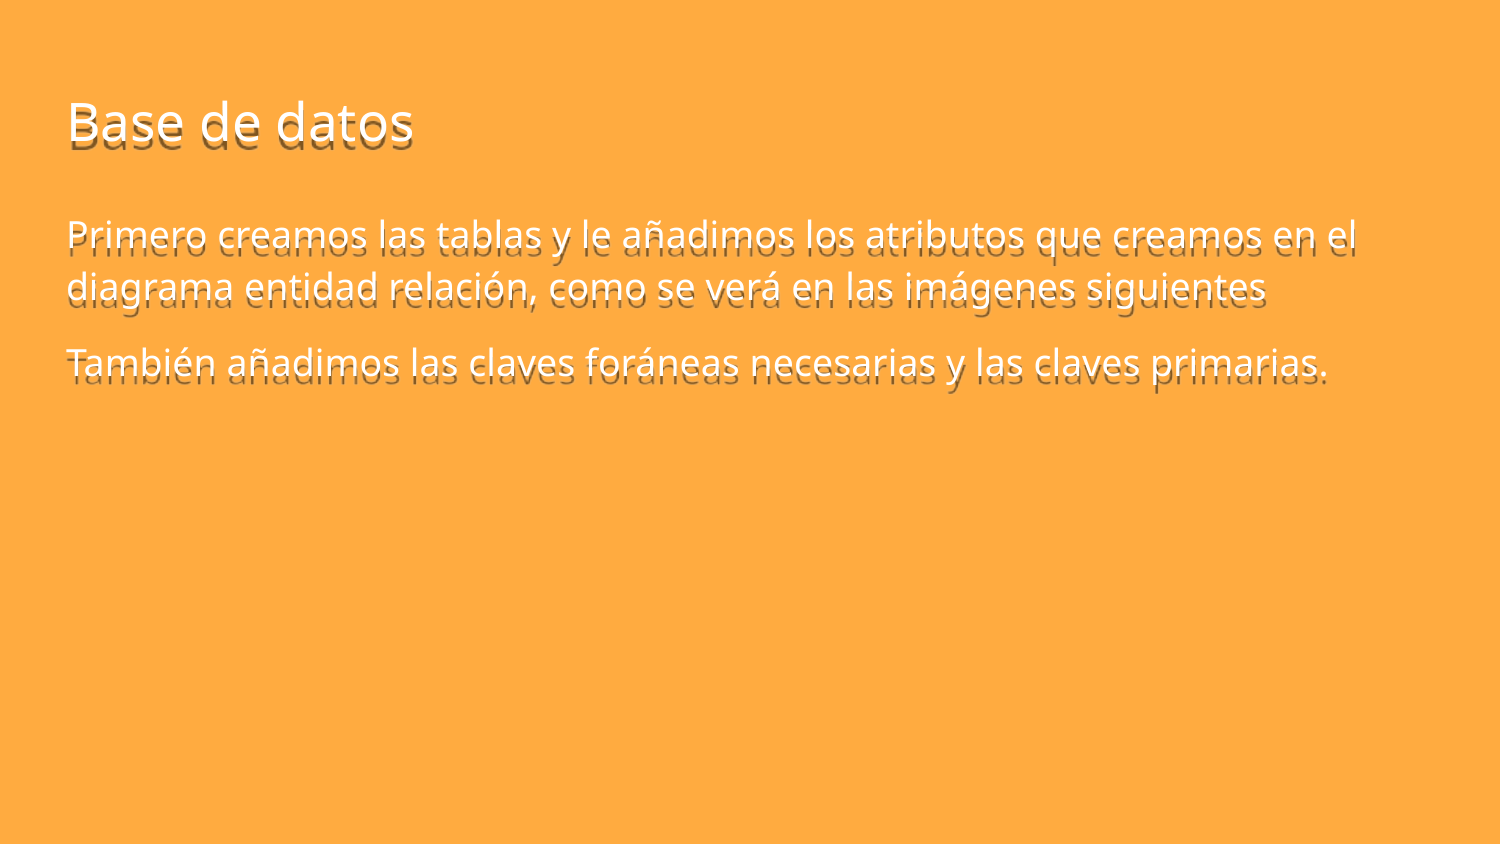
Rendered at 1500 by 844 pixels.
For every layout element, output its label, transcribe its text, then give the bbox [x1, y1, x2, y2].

title Base de datos [51, 72, 1449, 167]
list Primero creamos las tablas y le añadimos los atributos que creamos en el diagrama entidad relación, como se verá en las imágenes siguientes También añadimos las claves foráneas necesarias y las claves primarias. [51, 189, 1449, 750]
